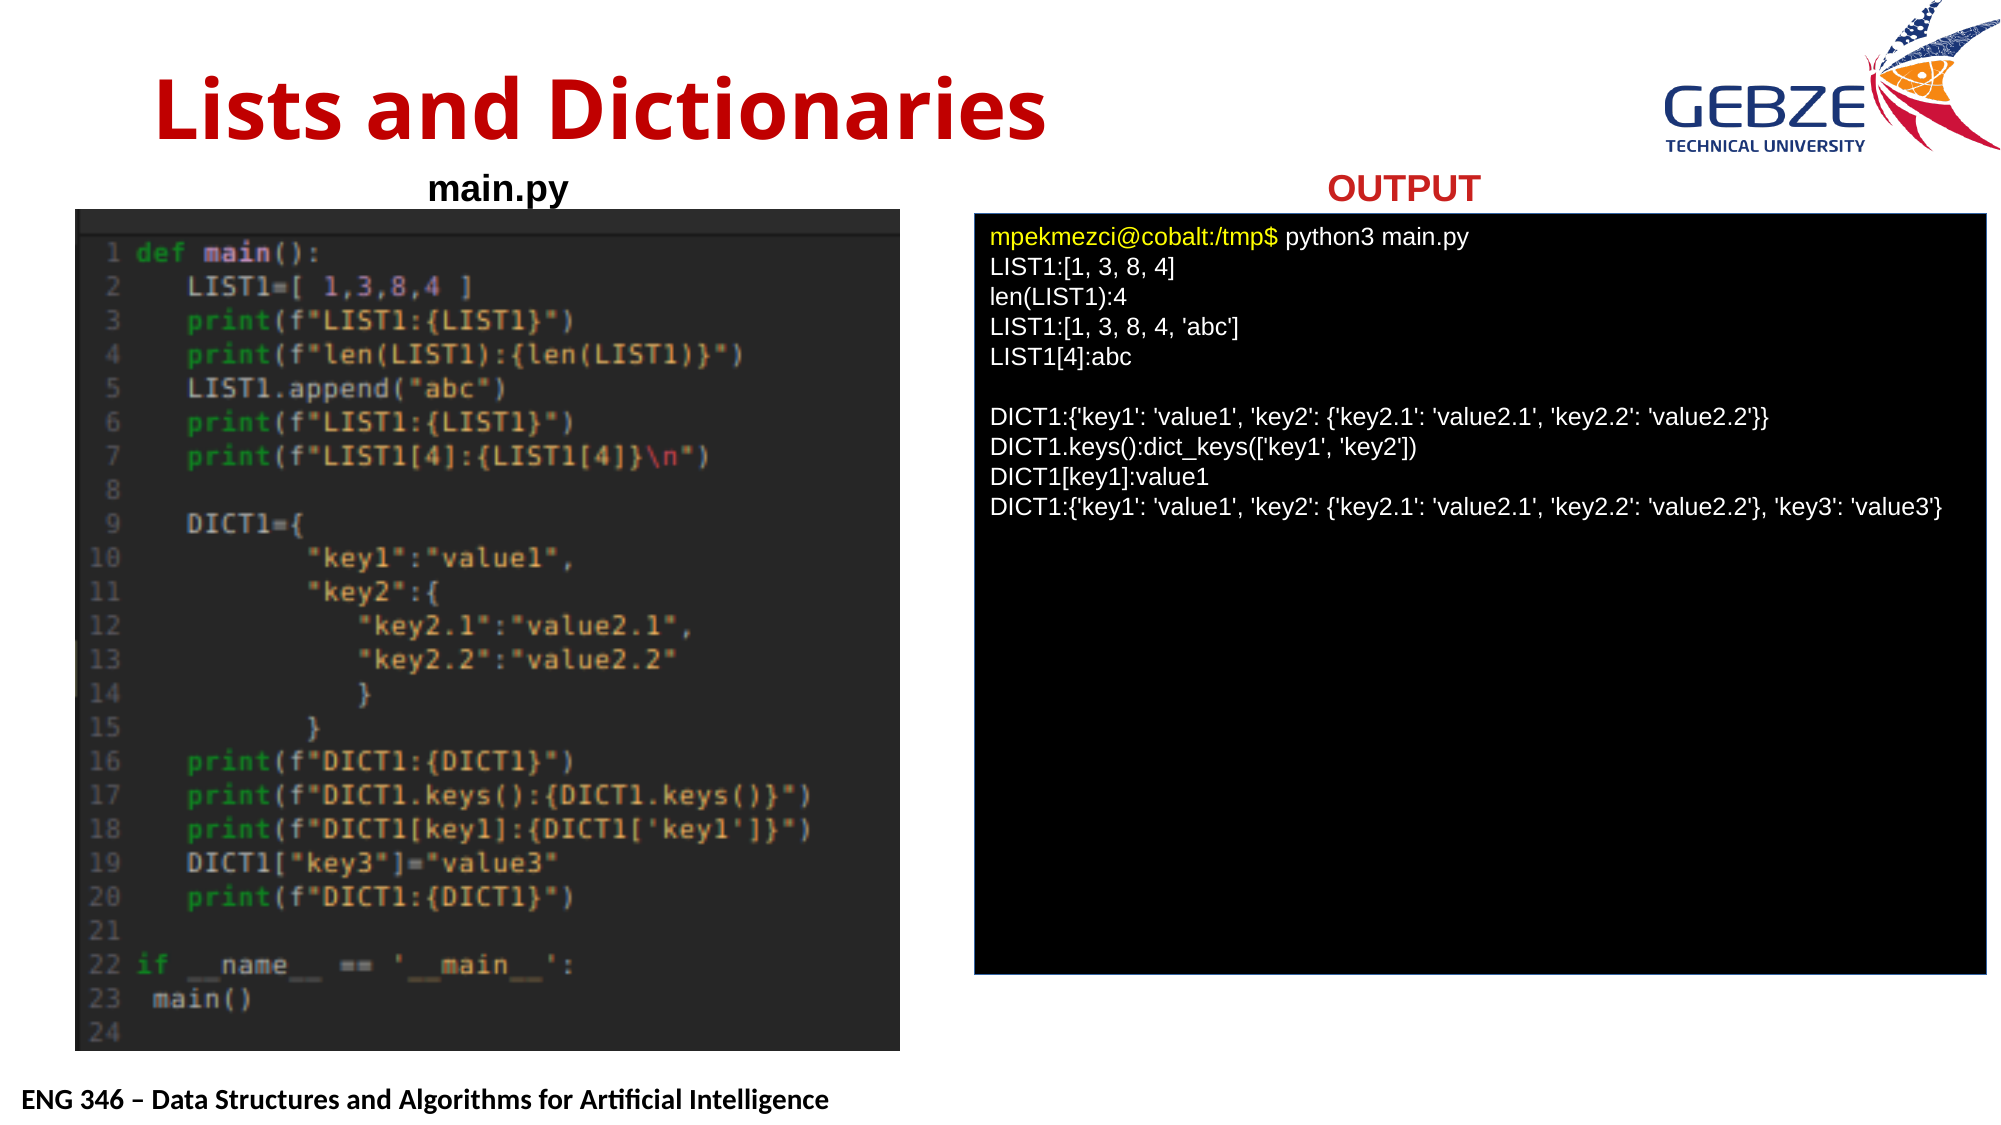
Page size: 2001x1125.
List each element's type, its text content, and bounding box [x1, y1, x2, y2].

text_box OUTPUT [1312, 156, 1582, 255]
text_box mpekmezci@cobalt:/tmp$ python3 main.py LIST1:[1, 3, 8, 4] len(LIST1):4 LIST1:[1, 3, 8, 4, 'abc'] LIST1[4]:abc DICT1:{'key1': 'value1', 'key2': {'key2.1': 'value2.1', 'key2.2': 'value2.2'}} DICT1.keys():dict_keys(['key1', 'key2']) DICT1[key1]:value1 DICT1:{'key1': 'value1', 'key2': {'key2.1': 'value2.1', 'key2.2': 'value2.2'}, 'key3': 'value3'} [974, 213, 1987, 975]
text_box main.py [412, 156, 750, 209]
picture [1665, 0, 2001, 152]
picture [75, 209, 900, 1051]
title Lists and Dictionaries [137, 59, 1862, 165]
